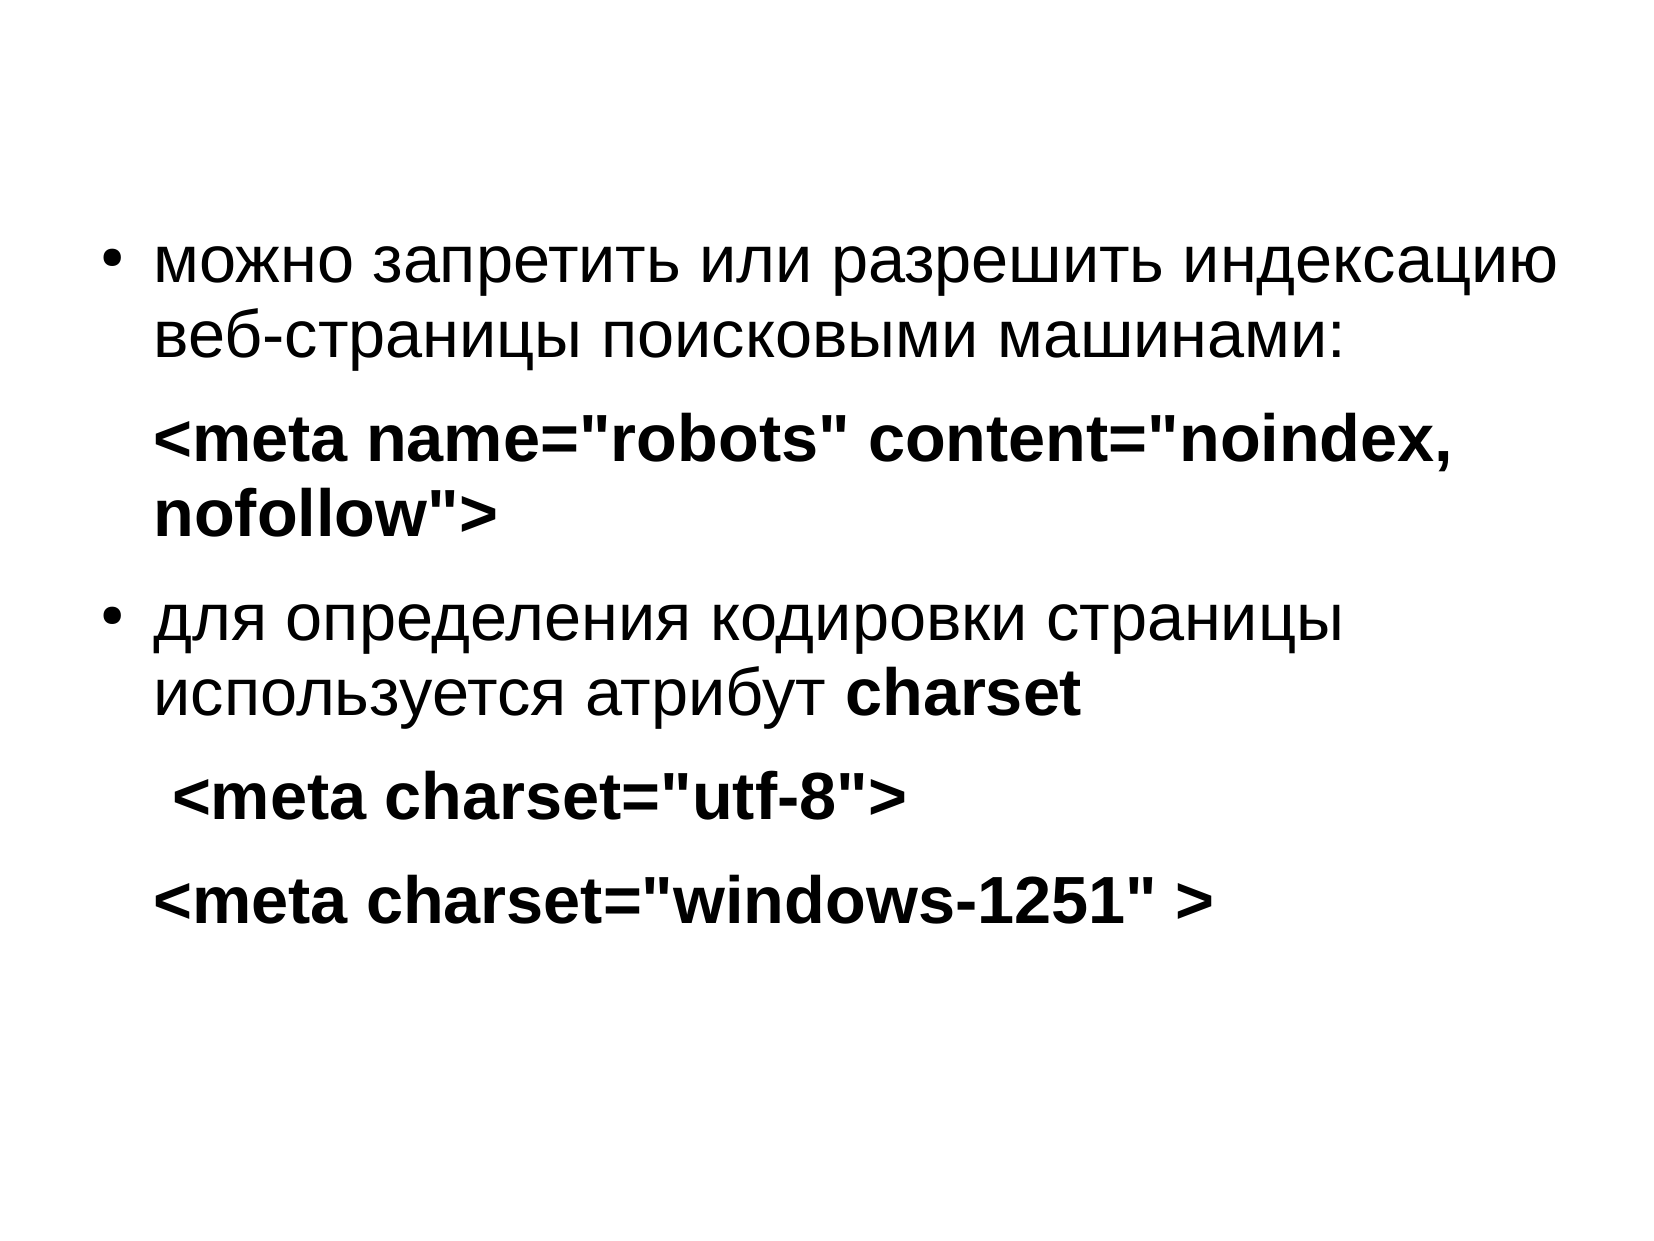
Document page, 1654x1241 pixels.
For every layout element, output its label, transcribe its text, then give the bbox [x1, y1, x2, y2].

list можно запретить или разрешить индексацию веб-страницы поисковыми машинами: <meta name="robots" content="noindex, nofollow"> для определения кодировки страницы используется атрибут charset <meta charset="utf-8"> <meta charset="windows-1251" > [82, 118, 1571, 1109]
